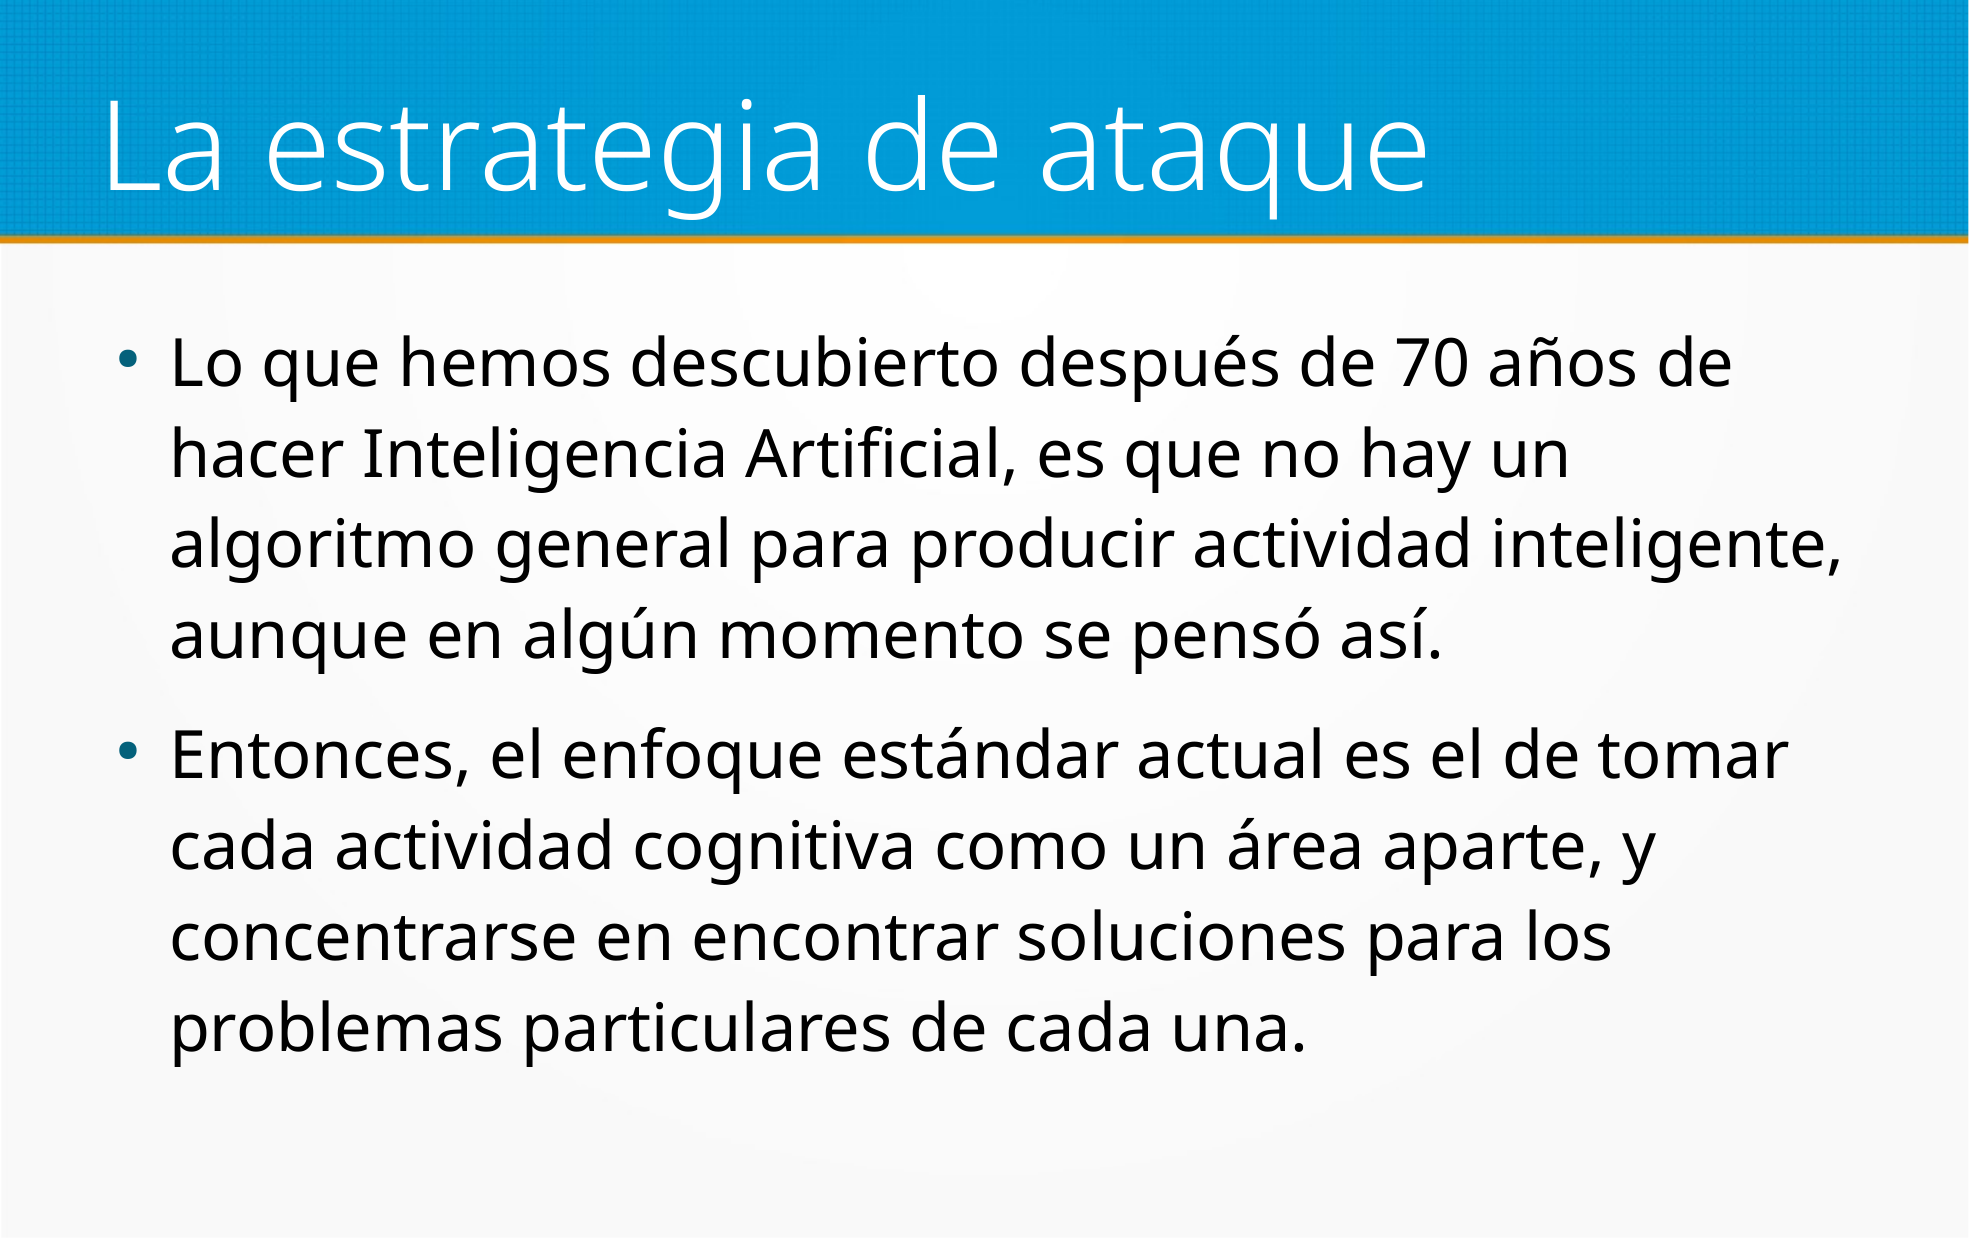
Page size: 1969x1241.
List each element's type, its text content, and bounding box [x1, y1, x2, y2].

picture [0, 233, 1969, 1241]
list Lo que hemos descubierto después de 70 años de hacer Inteligencia Artificial, es que no hay un algoritmo general para producir actividad inteligente, aunque en algún momento se pensó así. Entonces, el enfoque estándar actual es el de tomar cada actividad cognitiva como un área aparte, y concentrarse en encontrar soluciones para los problemas particulares de cada una. [98, 315, 1861, 1081]
title La estrategia de ataque [98, 19, 1870, 227]
